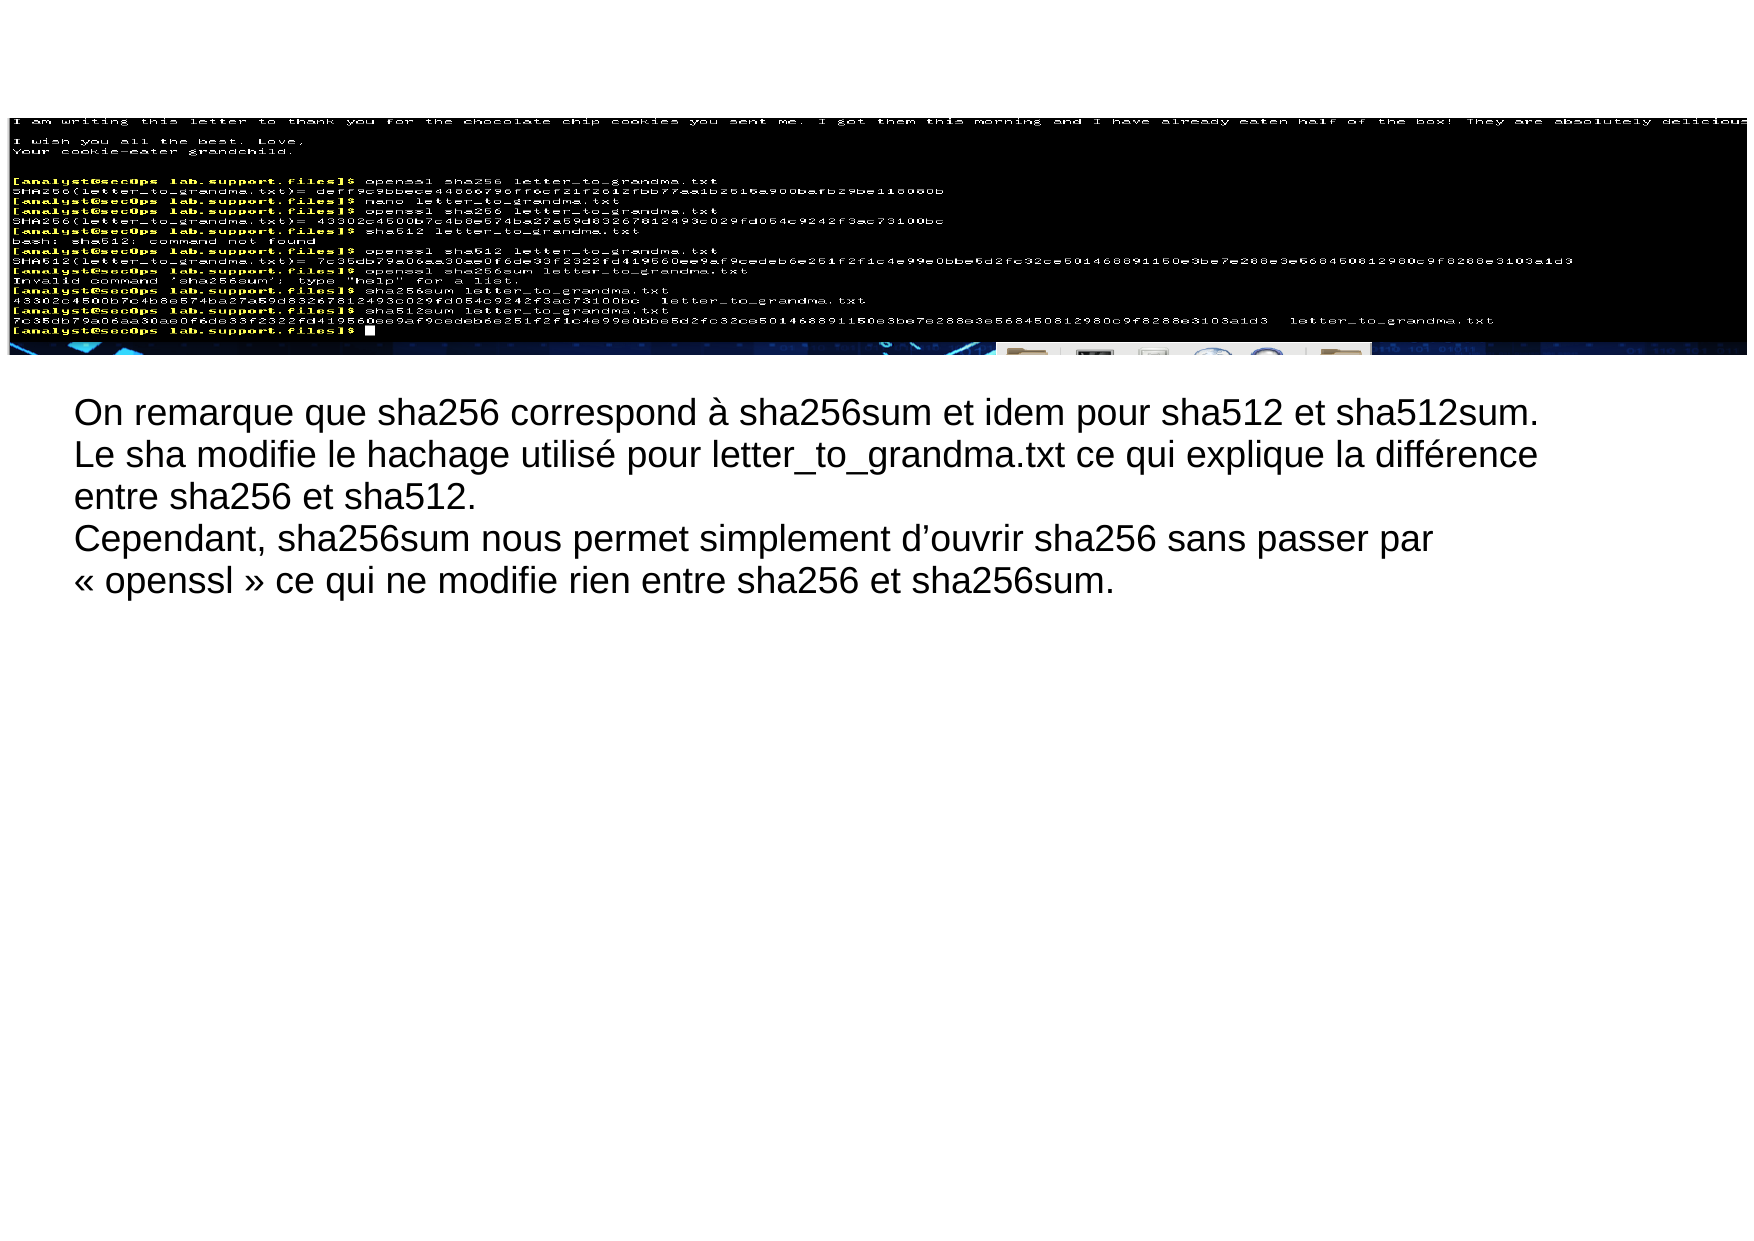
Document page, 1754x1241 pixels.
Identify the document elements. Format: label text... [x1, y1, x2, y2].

text_box On remarque que sha256 correspond à sha256sum et idem pour sha512 et sha512sum. Le sha modifie le hachage utilisé pour letter_to_grandma.txt ce qui explique la différence entre sha256 et sha512. Cependant, sha256sum nous permet simplement d’ouvrir sha256 sans passer par « openssl » ce qui ne modifie rien entre sha256 et sha256sum. [59, 383, 1595, 609]
picture [7, 118, 1747, 355]
